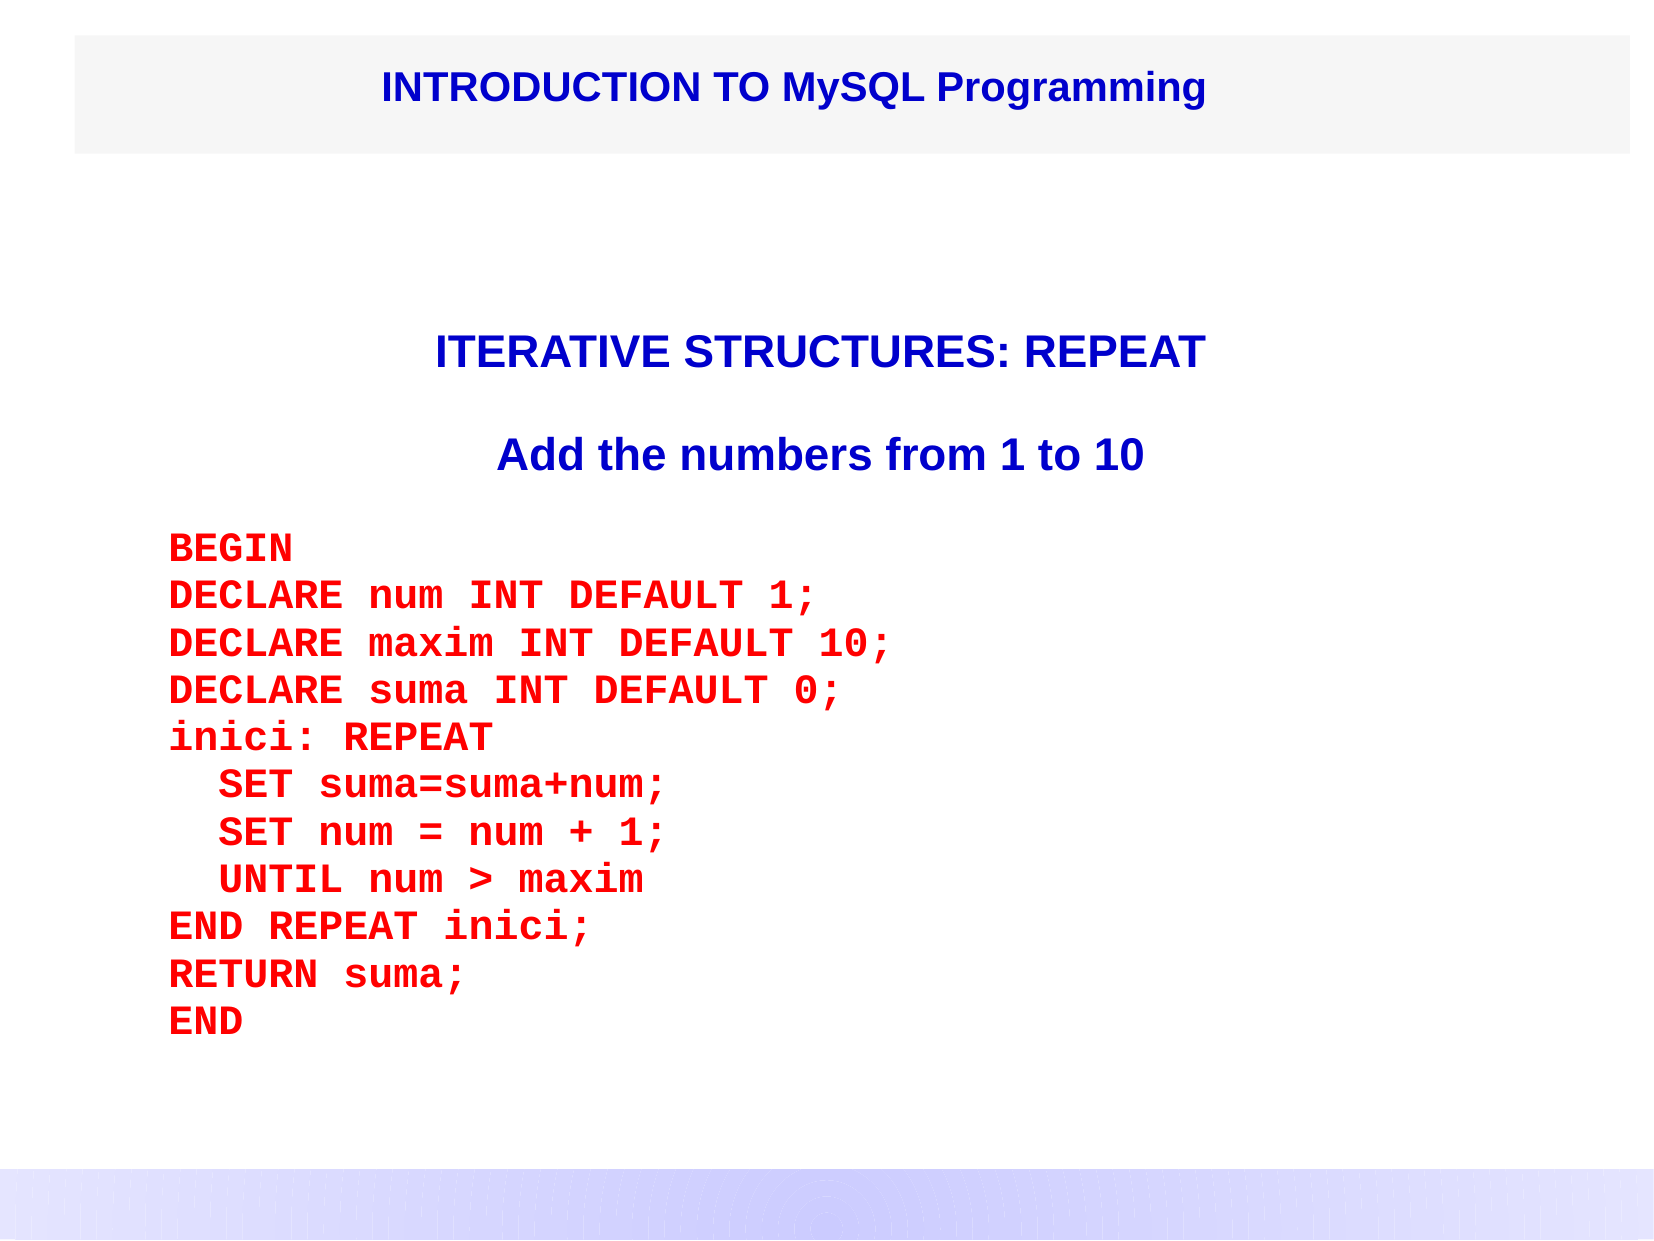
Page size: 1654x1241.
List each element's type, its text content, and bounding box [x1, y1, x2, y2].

text_box ITERATIVE STRUCTURES: REPEAT Add the numbers from 1 to 10 [129, 318, 1512, 508]
text_box BEGIN DECLARE num INT DEFAULT 1; DECLARE maxim INT DEFAULT 10; DECLARE suma INT DEFAULT 0; inici: REPEAT SET suma=suma+num; SET num = num + 1; UNTIL num > maxim END REPEAT inici; RETURN suma; END [153, 519, 1630, 1061]
text_box [0, 304, 1654, 1221]
text_box INTRODUCTION TO MySQL Programming [366, 56, 1223, 119]
text_box [74, 35, 1630, 154]
